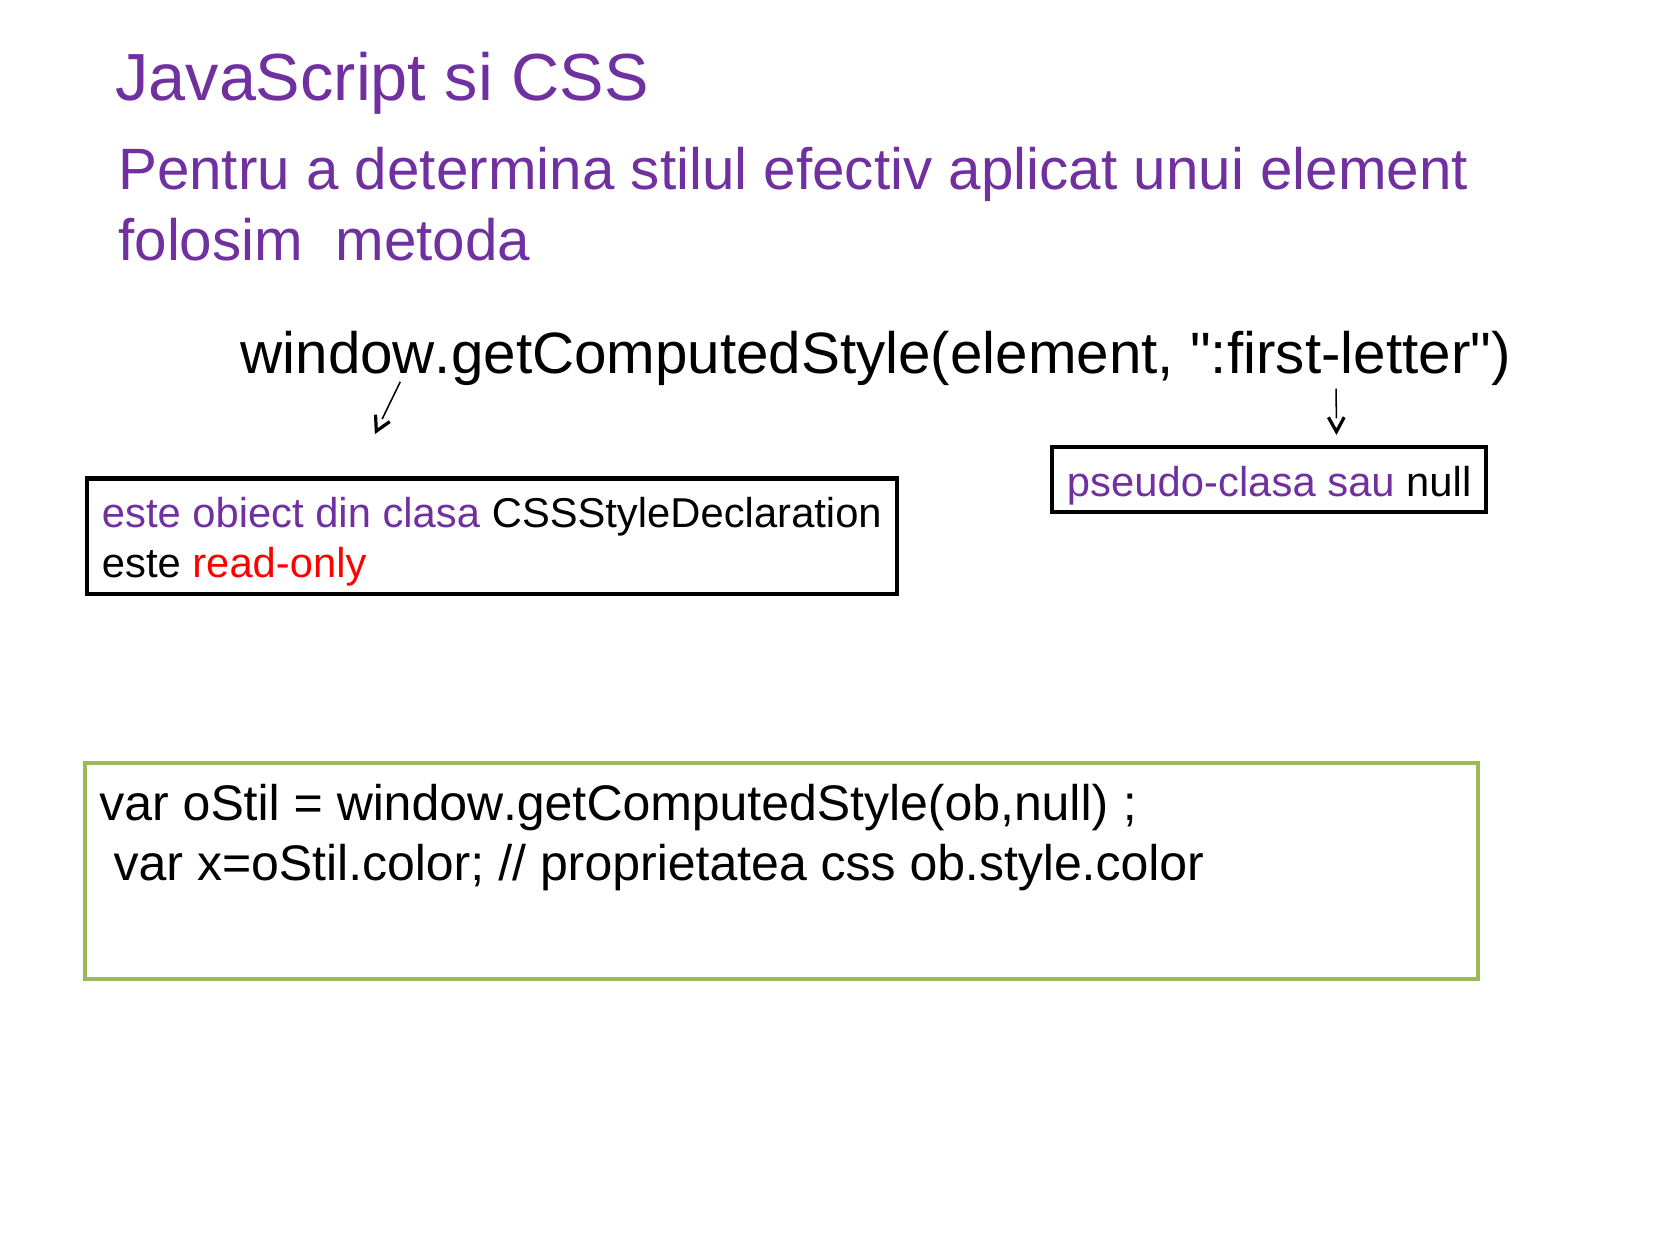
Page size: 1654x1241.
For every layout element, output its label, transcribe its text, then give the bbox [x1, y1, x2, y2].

text_box pseudo-clasa sau null [1052, 446, 1487, 513]
text_box este obiect din clasa CSSStyleDeclaration este read-only [87, 478, 897, 594]
text_box var oStil = window.getComputedStyle(ob,null) ; var x=oStil.color; // proprietatea css ob.style.color [84, 763, 1478, 979]
text_box Pentru a determina stilul efectiv aplicat unui element folosim metoda [103, 123, 1501, 280]
text_box JavaScript si CSS [100, 26, 665, 202]
text_box window.getComputedStyle(element, ":first-letter") [225, 307, 1528, 493]
